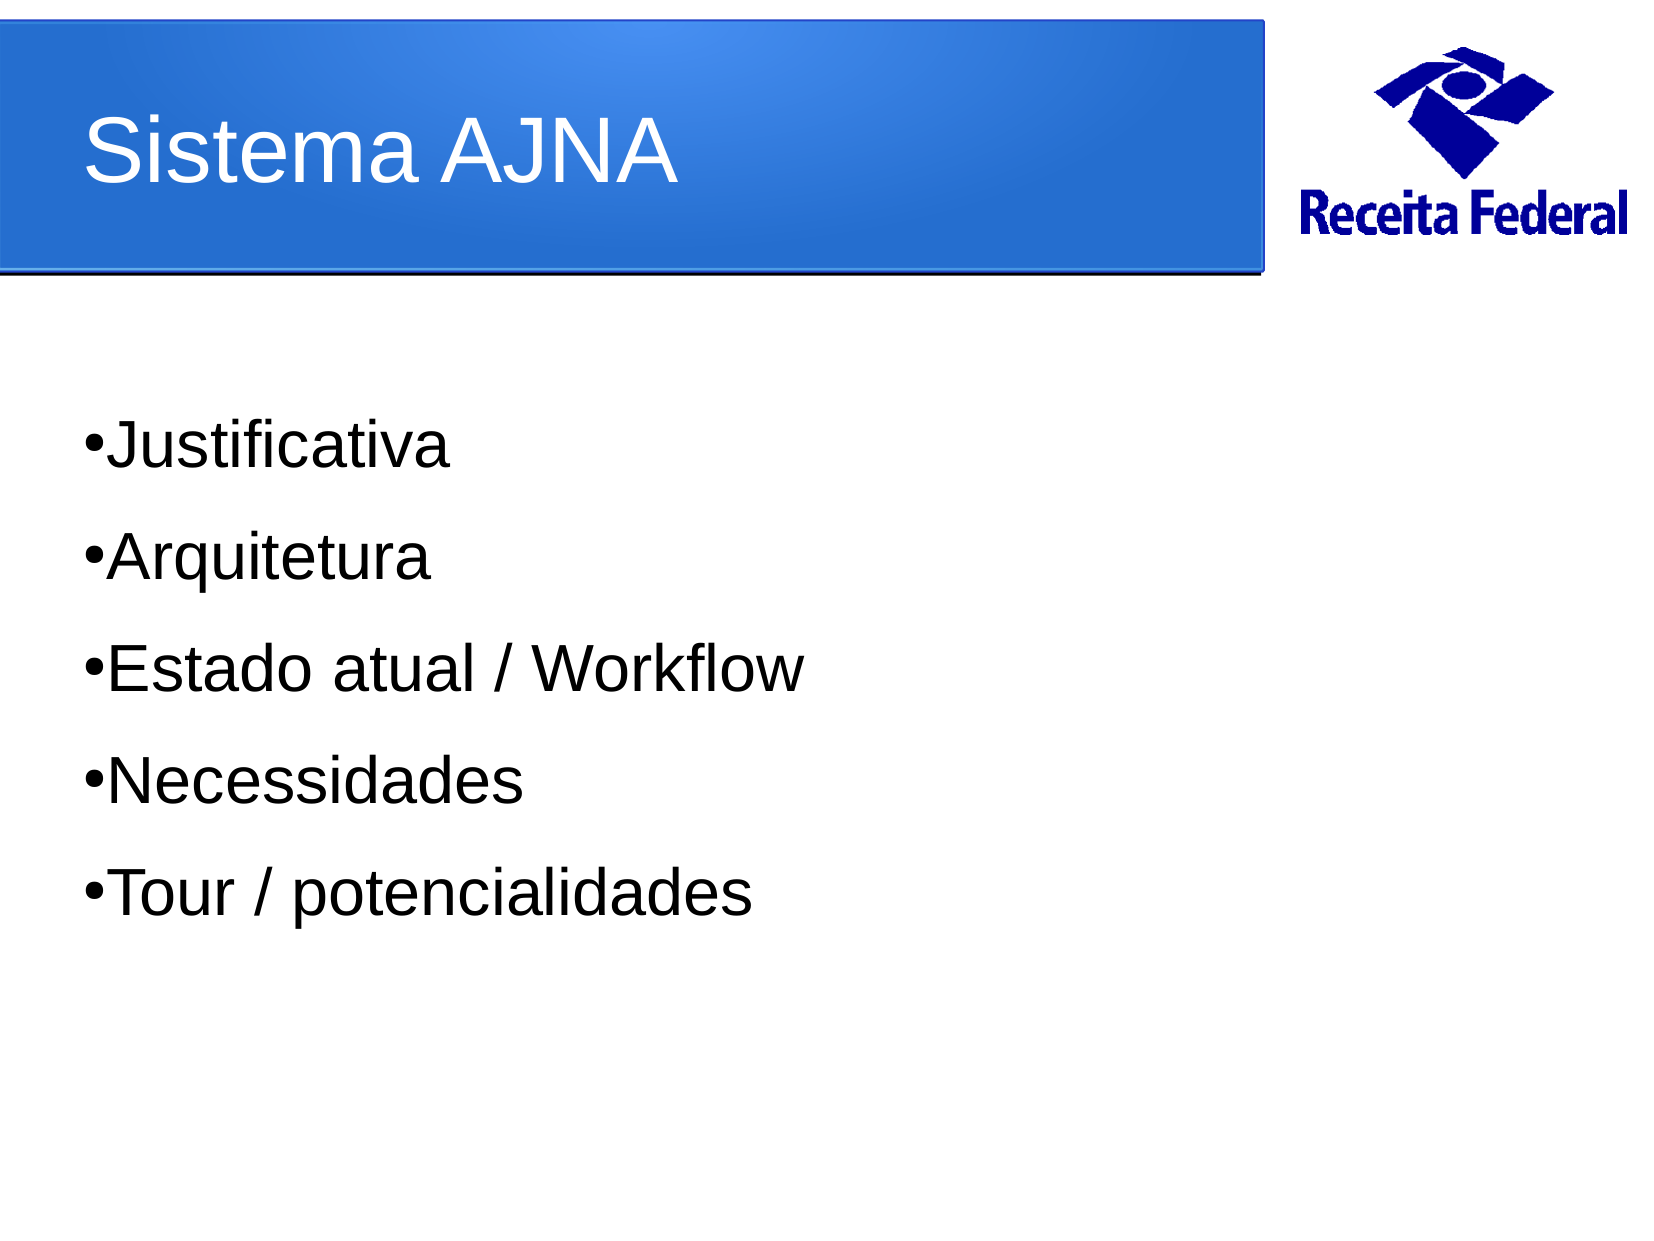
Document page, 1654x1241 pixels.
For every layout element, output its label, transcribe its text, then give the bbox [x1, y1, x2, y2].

subtitle Justificativa Arquitetura Estado atual / Workflow Necessidades Tour / potencialidades [82, 290, 1571, 1010]
picture [1299, 47, 1629, 237]
title Sistema AJNA [82, 47, 1235, 252]
